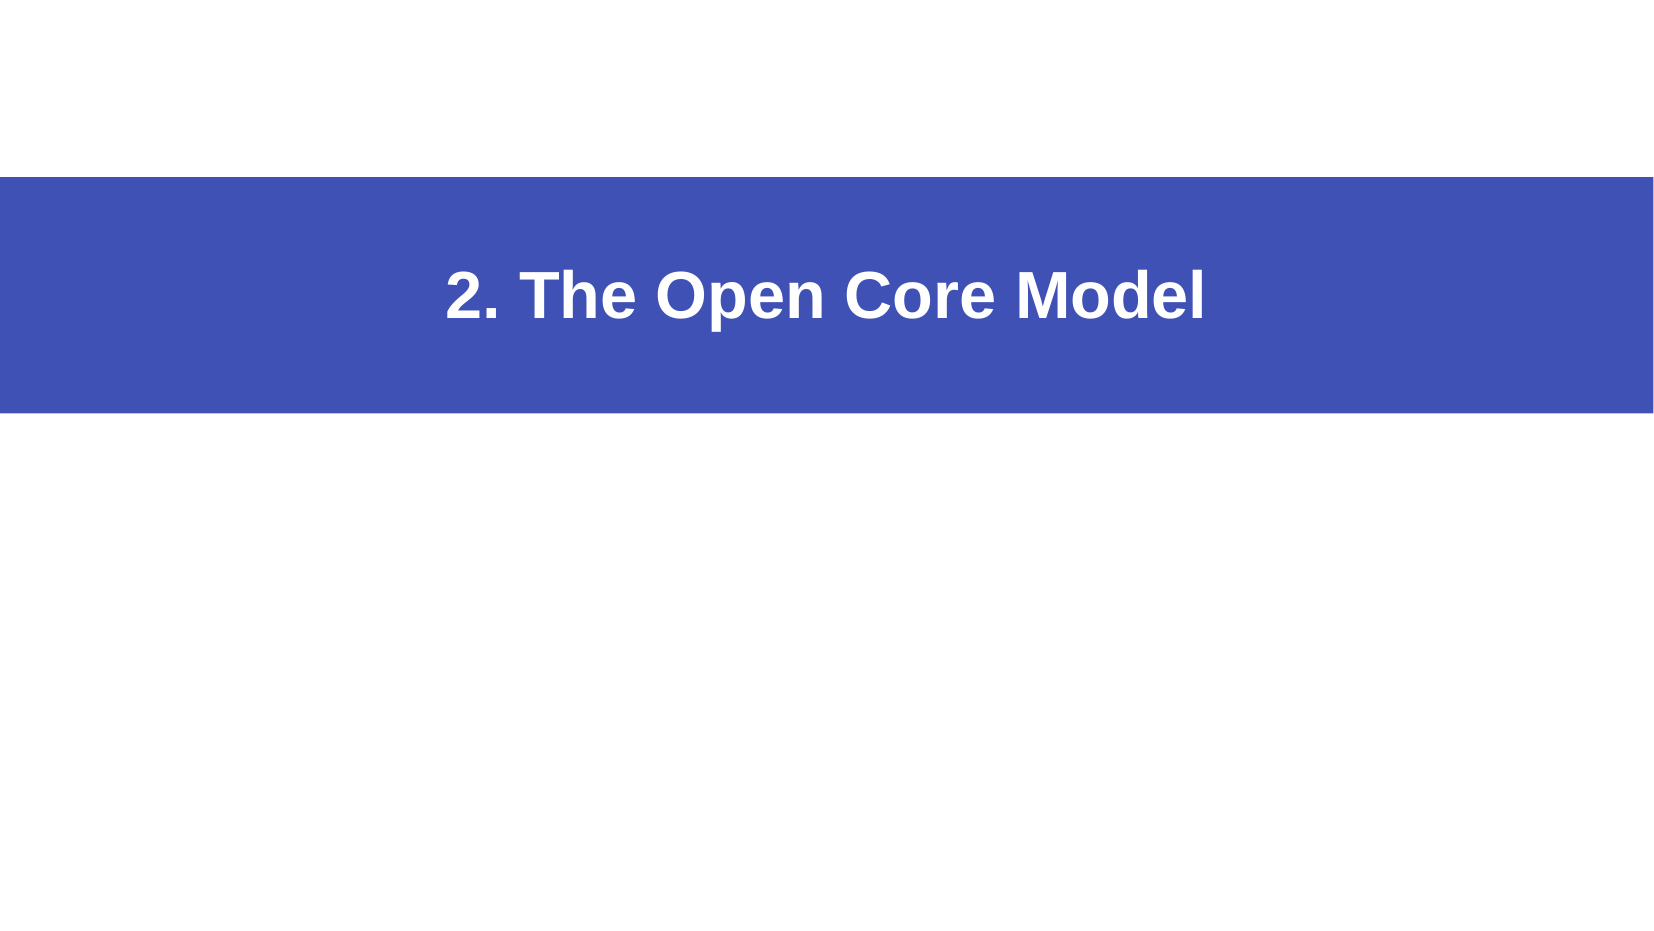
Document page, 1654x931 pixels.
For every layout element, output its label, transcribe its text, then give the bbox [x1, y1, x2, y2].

title 2. The Open Core Model [0, 177, 1654, 414]
